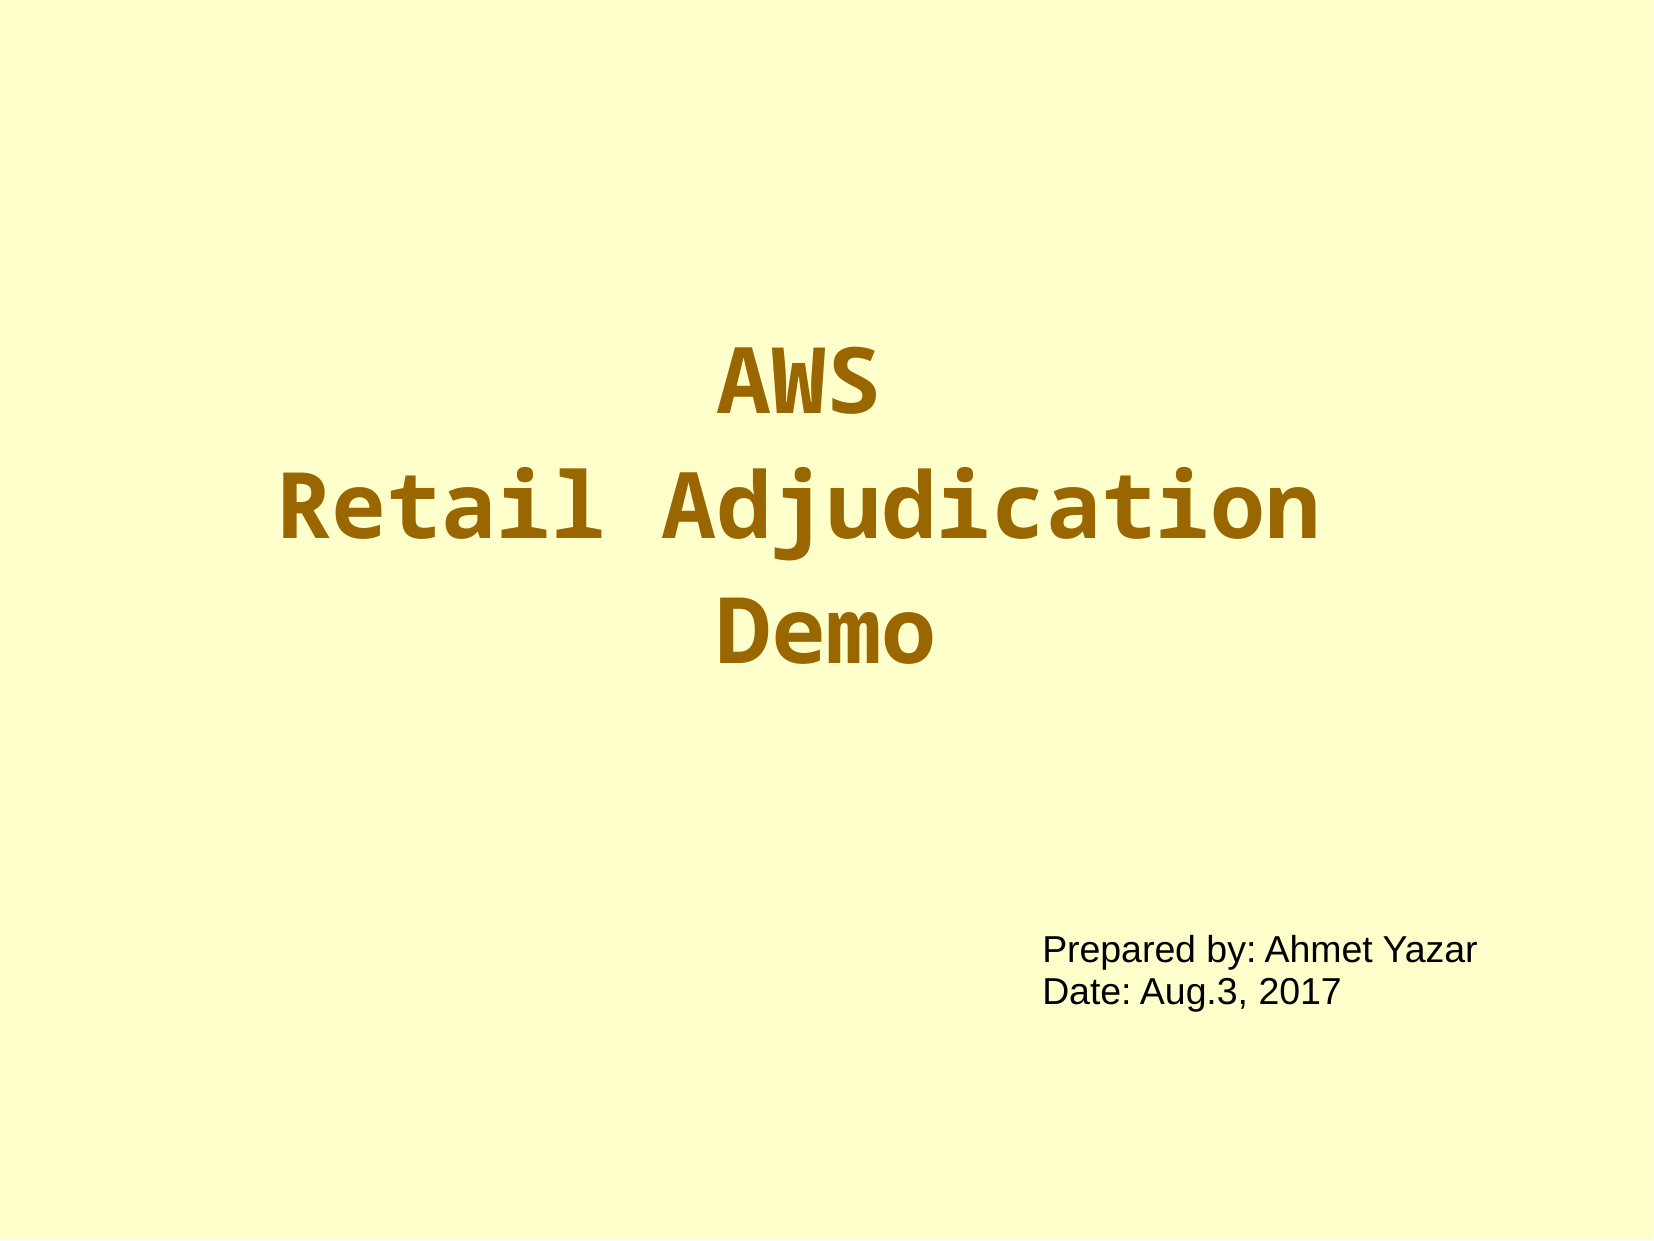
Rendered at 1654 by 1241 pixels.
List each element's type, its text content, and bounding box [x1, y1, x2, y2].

text_box Prepared by: Ahmet Yazar Date: Aug.3, 2017 [1027, 921, 1524, 1021]
subtitle AWS Retail Adjudication Demo [82, 142, 1571, 863]
